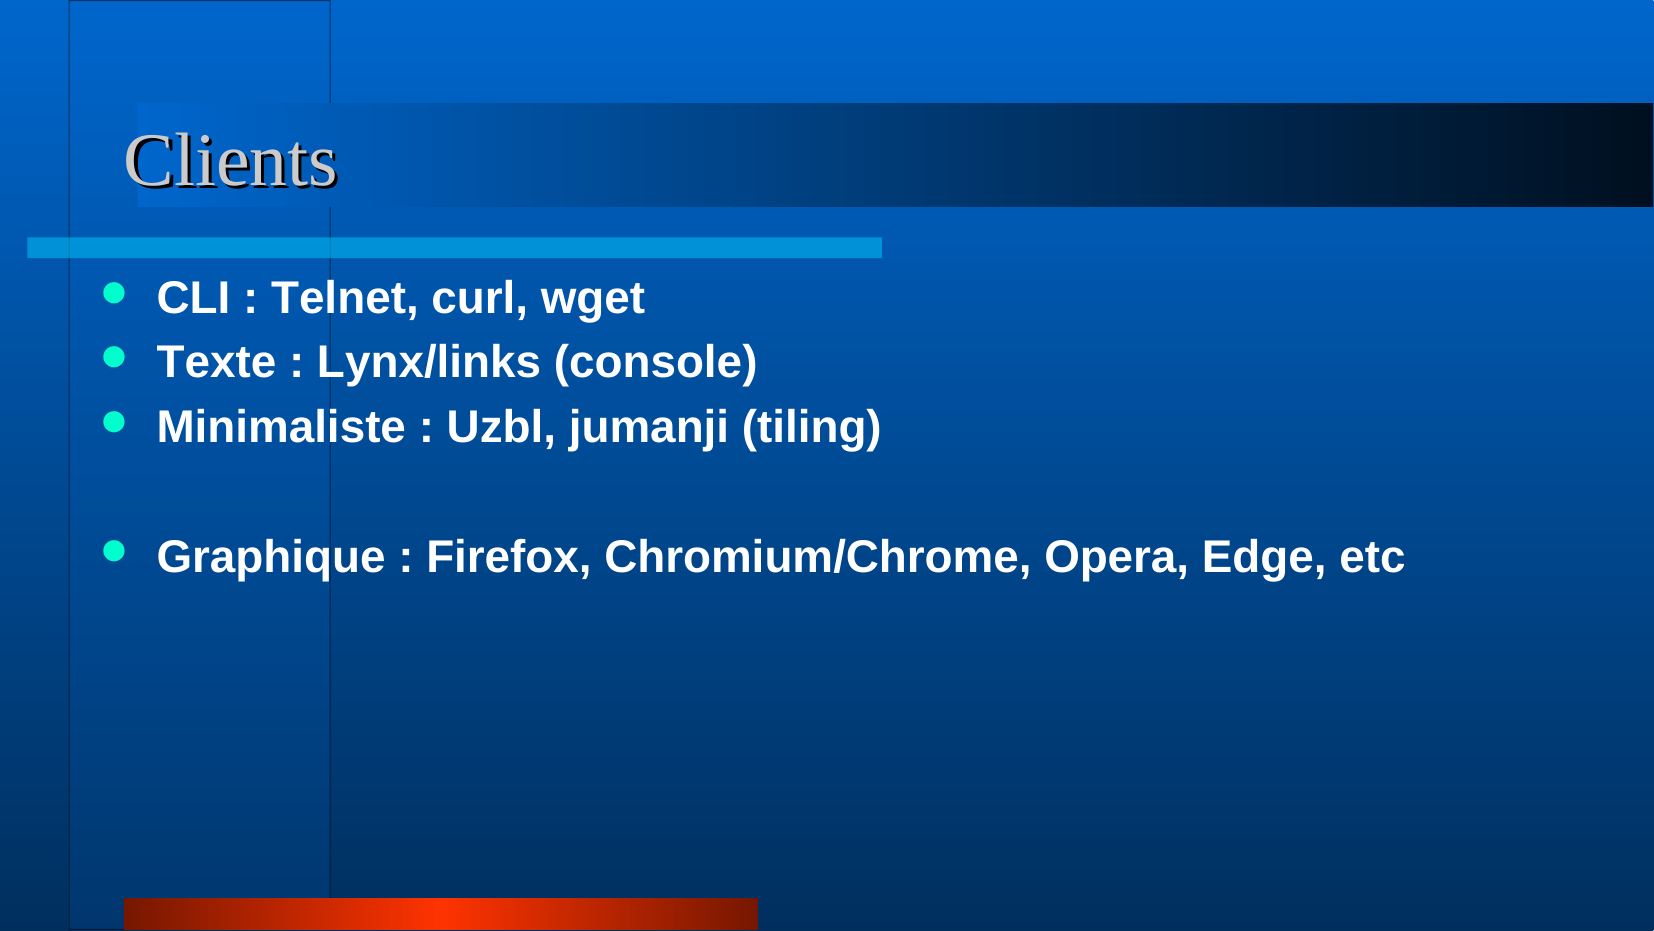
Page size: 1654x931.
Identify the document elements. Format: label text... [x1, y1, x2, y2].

title Clients [123, 62, 1530, 258]
list CLI : Telnet, curl, wget Texte : Lynx/links (console) Minimaliste : Uzbl, jumanji (tiling) Graphique : Firefox, Chromium/Chrome, Opera, Edge, etc [100, 271, 1625, 928]
